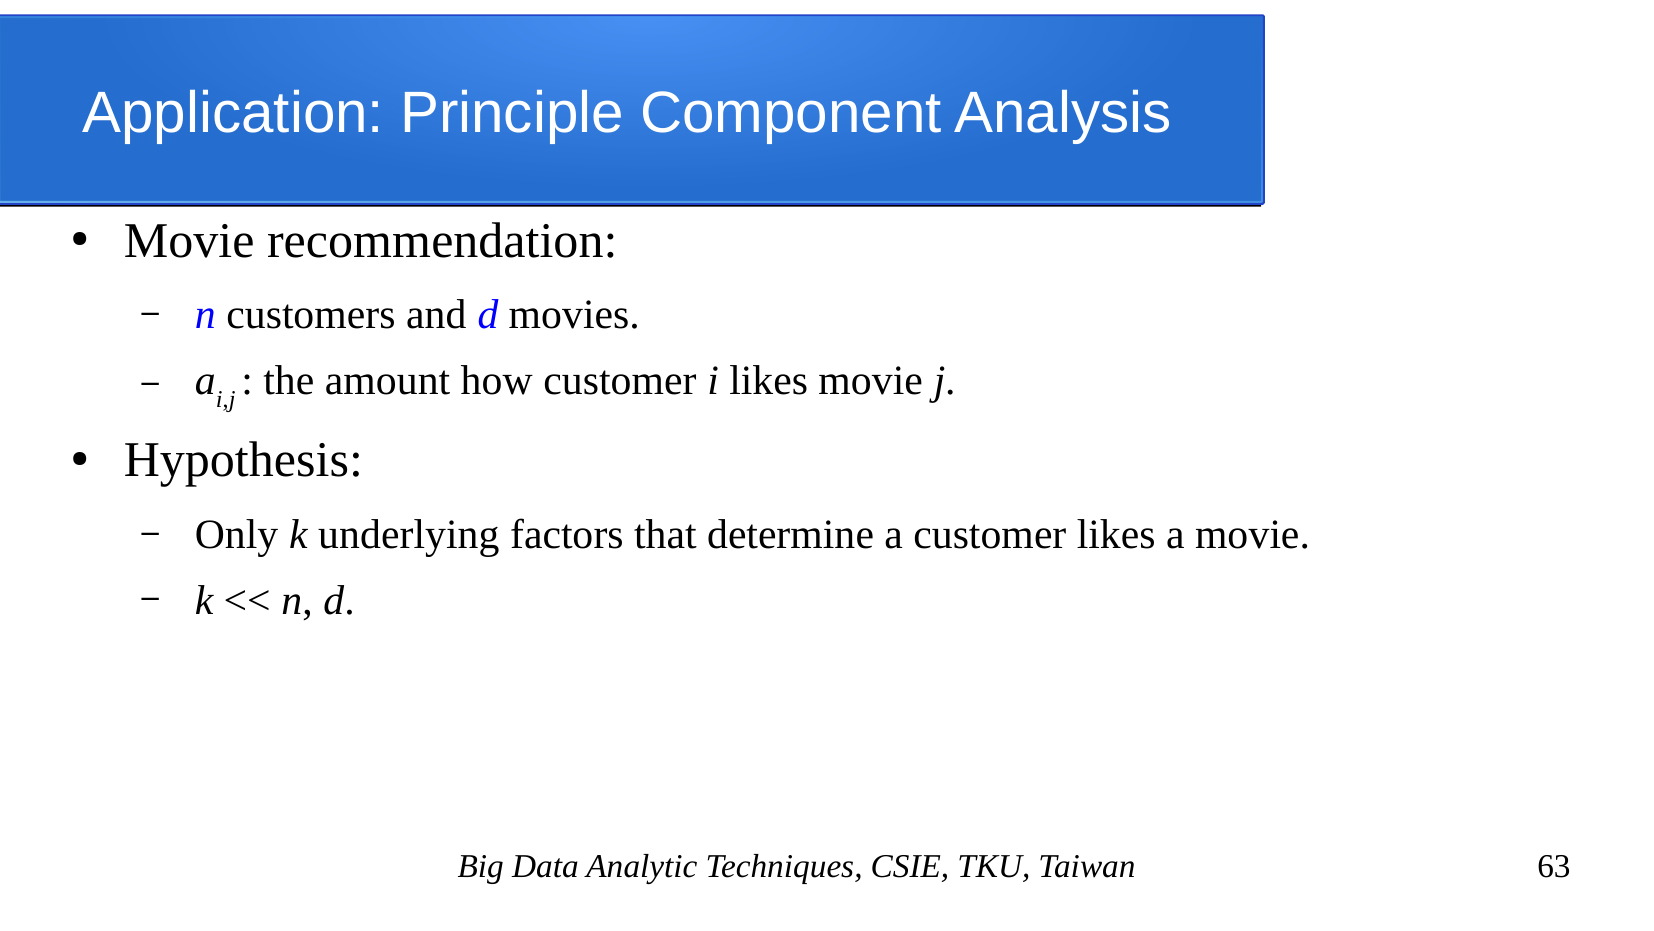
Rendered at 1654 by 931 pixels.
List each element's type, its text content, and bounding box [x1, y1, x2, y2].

list Movie recommendation: n customers and d movies. ai,j : the amount how customer i likes movie j. Hypothesis: Only k underlying factors that determine a customer likes a movie. k << n, d. [53, 212, 1542, 792]
title Application: Principle Component Analysis [82, 35, 1235, 189]
